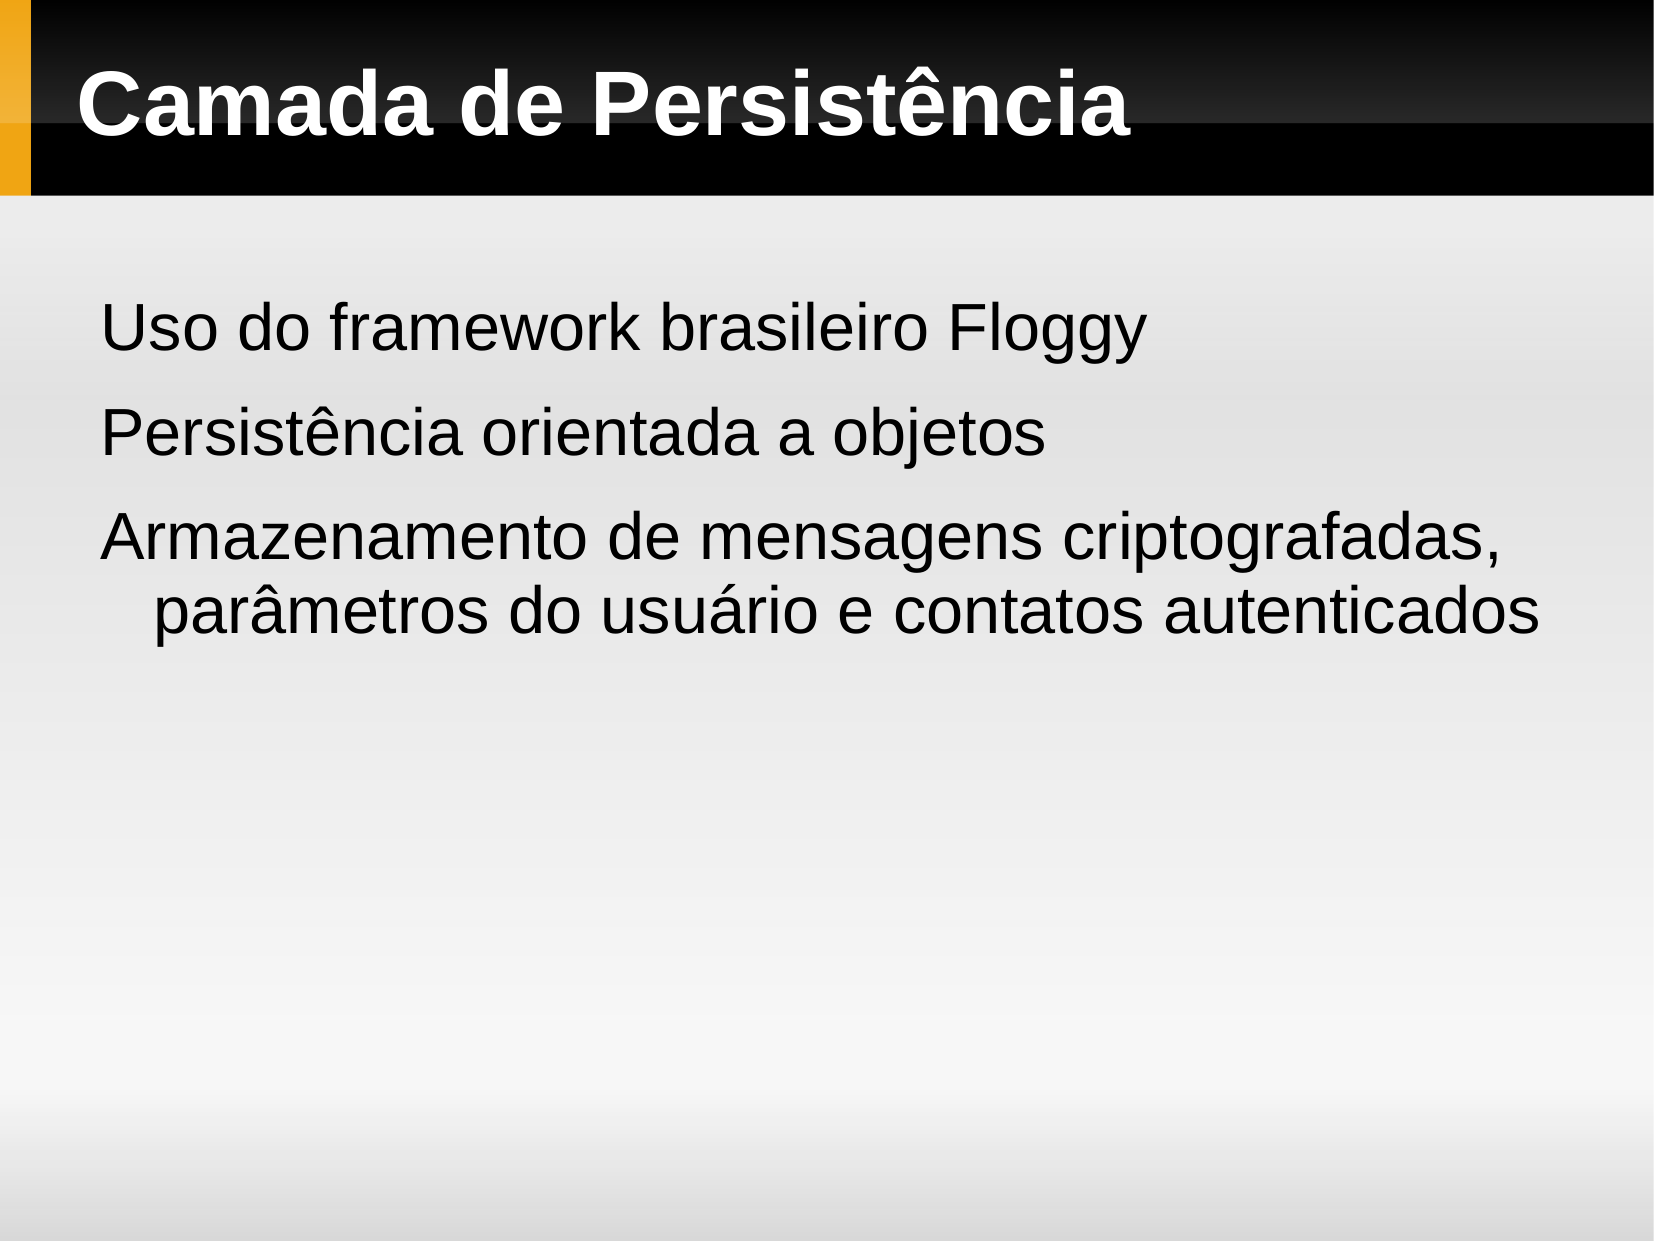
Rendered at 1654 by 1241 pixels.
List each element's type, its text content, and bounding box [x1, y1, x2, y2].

title Camada de Persistência [76, 7, 1565, 200]
picture [0, 0, 1654, 1241]
list Uso do framework brasileiro Floggy Persistência orientada a objetos Armazenamento de mensagens criptografadas, parâmetros do usuário e contatos autenticados [82, 290, 1571, 1094]
